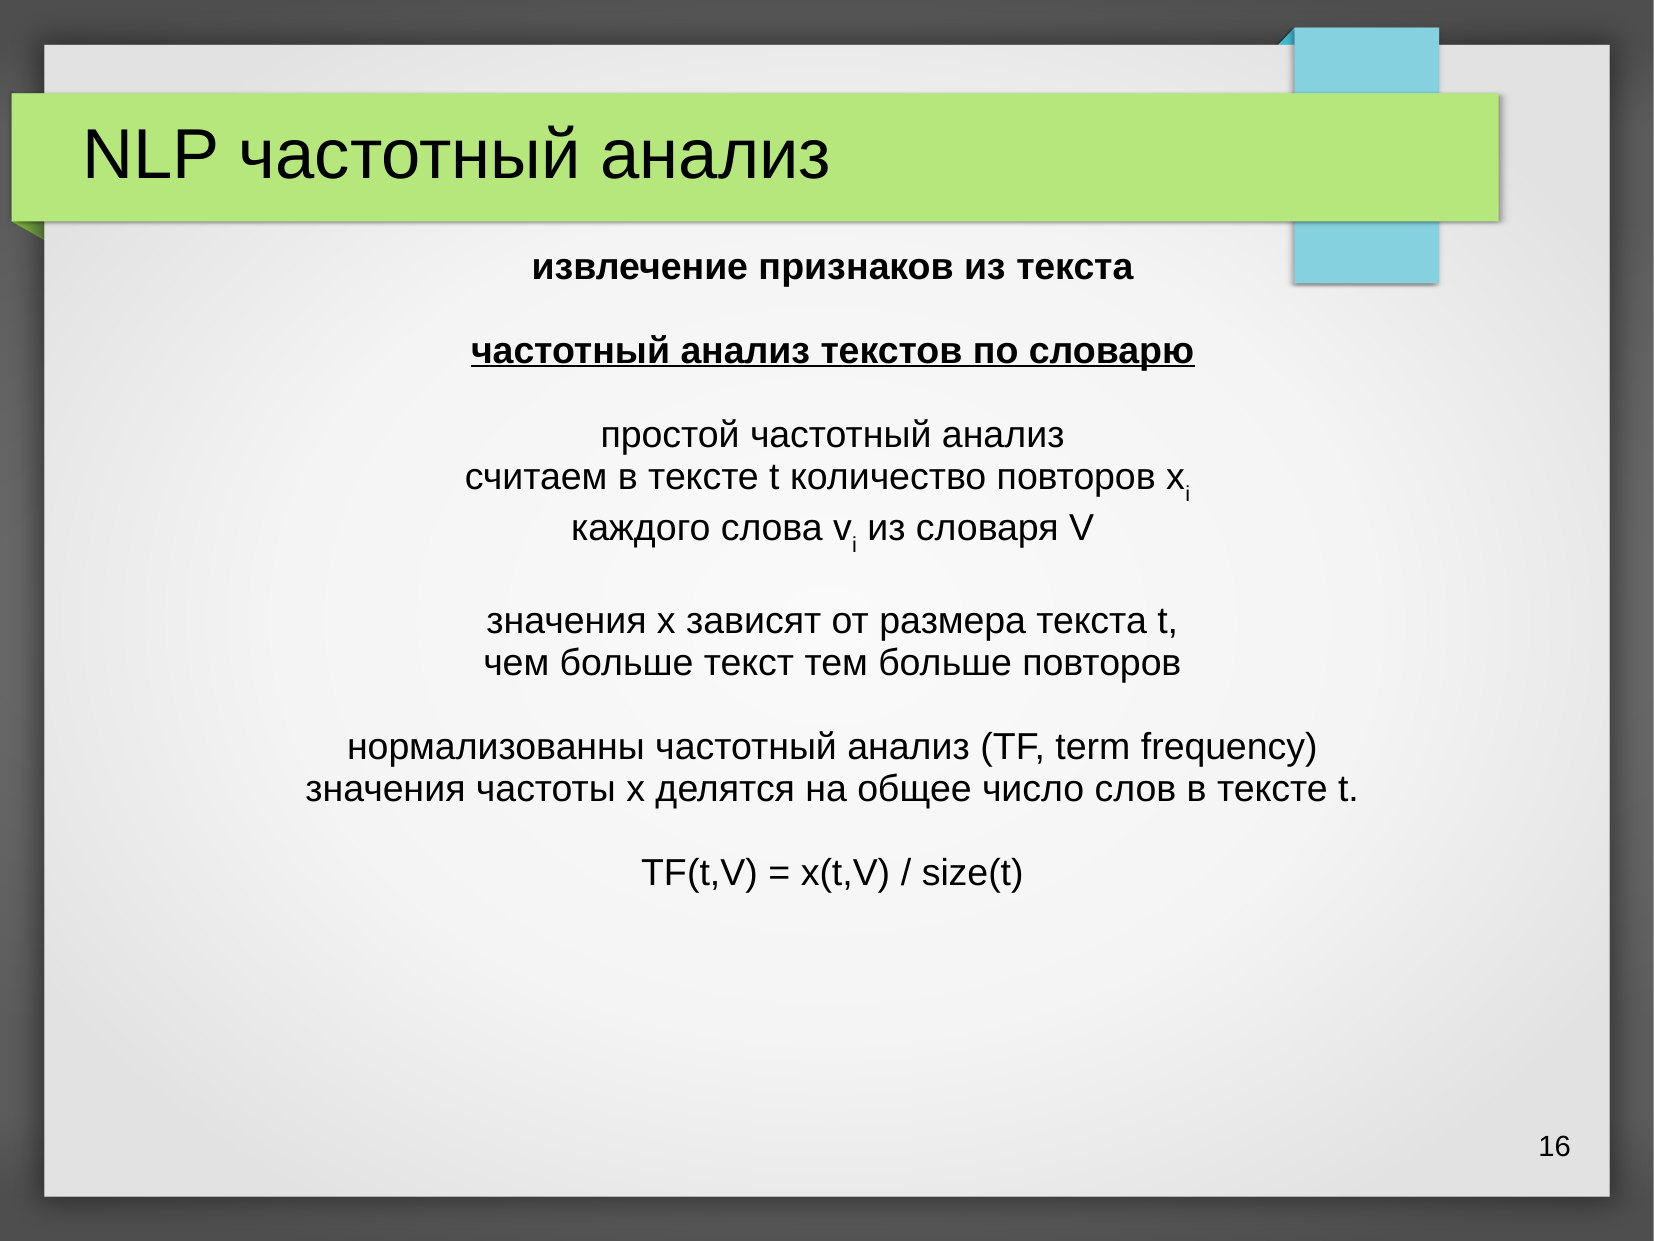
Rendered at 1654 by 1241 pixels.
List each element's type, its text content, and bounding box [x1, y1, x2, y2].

text_box извлечение признаков из текста частотный анализ текстов по словарю простой частотный анализ считаем в тексте t количество повторов xi каждого слова vi из словаря V значения x зависят от размера текста t, чем больше текст тем больше повторов нормализованны частотный анализ (TF, term frequency) значения частоты x делятся на общее число слов в тексте t. TF(t,V) = x(t,V) / size(t) [188, 245, 1477, 936]
picture [0, 0, 1654, 1241]
title NLP частотный анализ [82, 113, 1406, 194]
